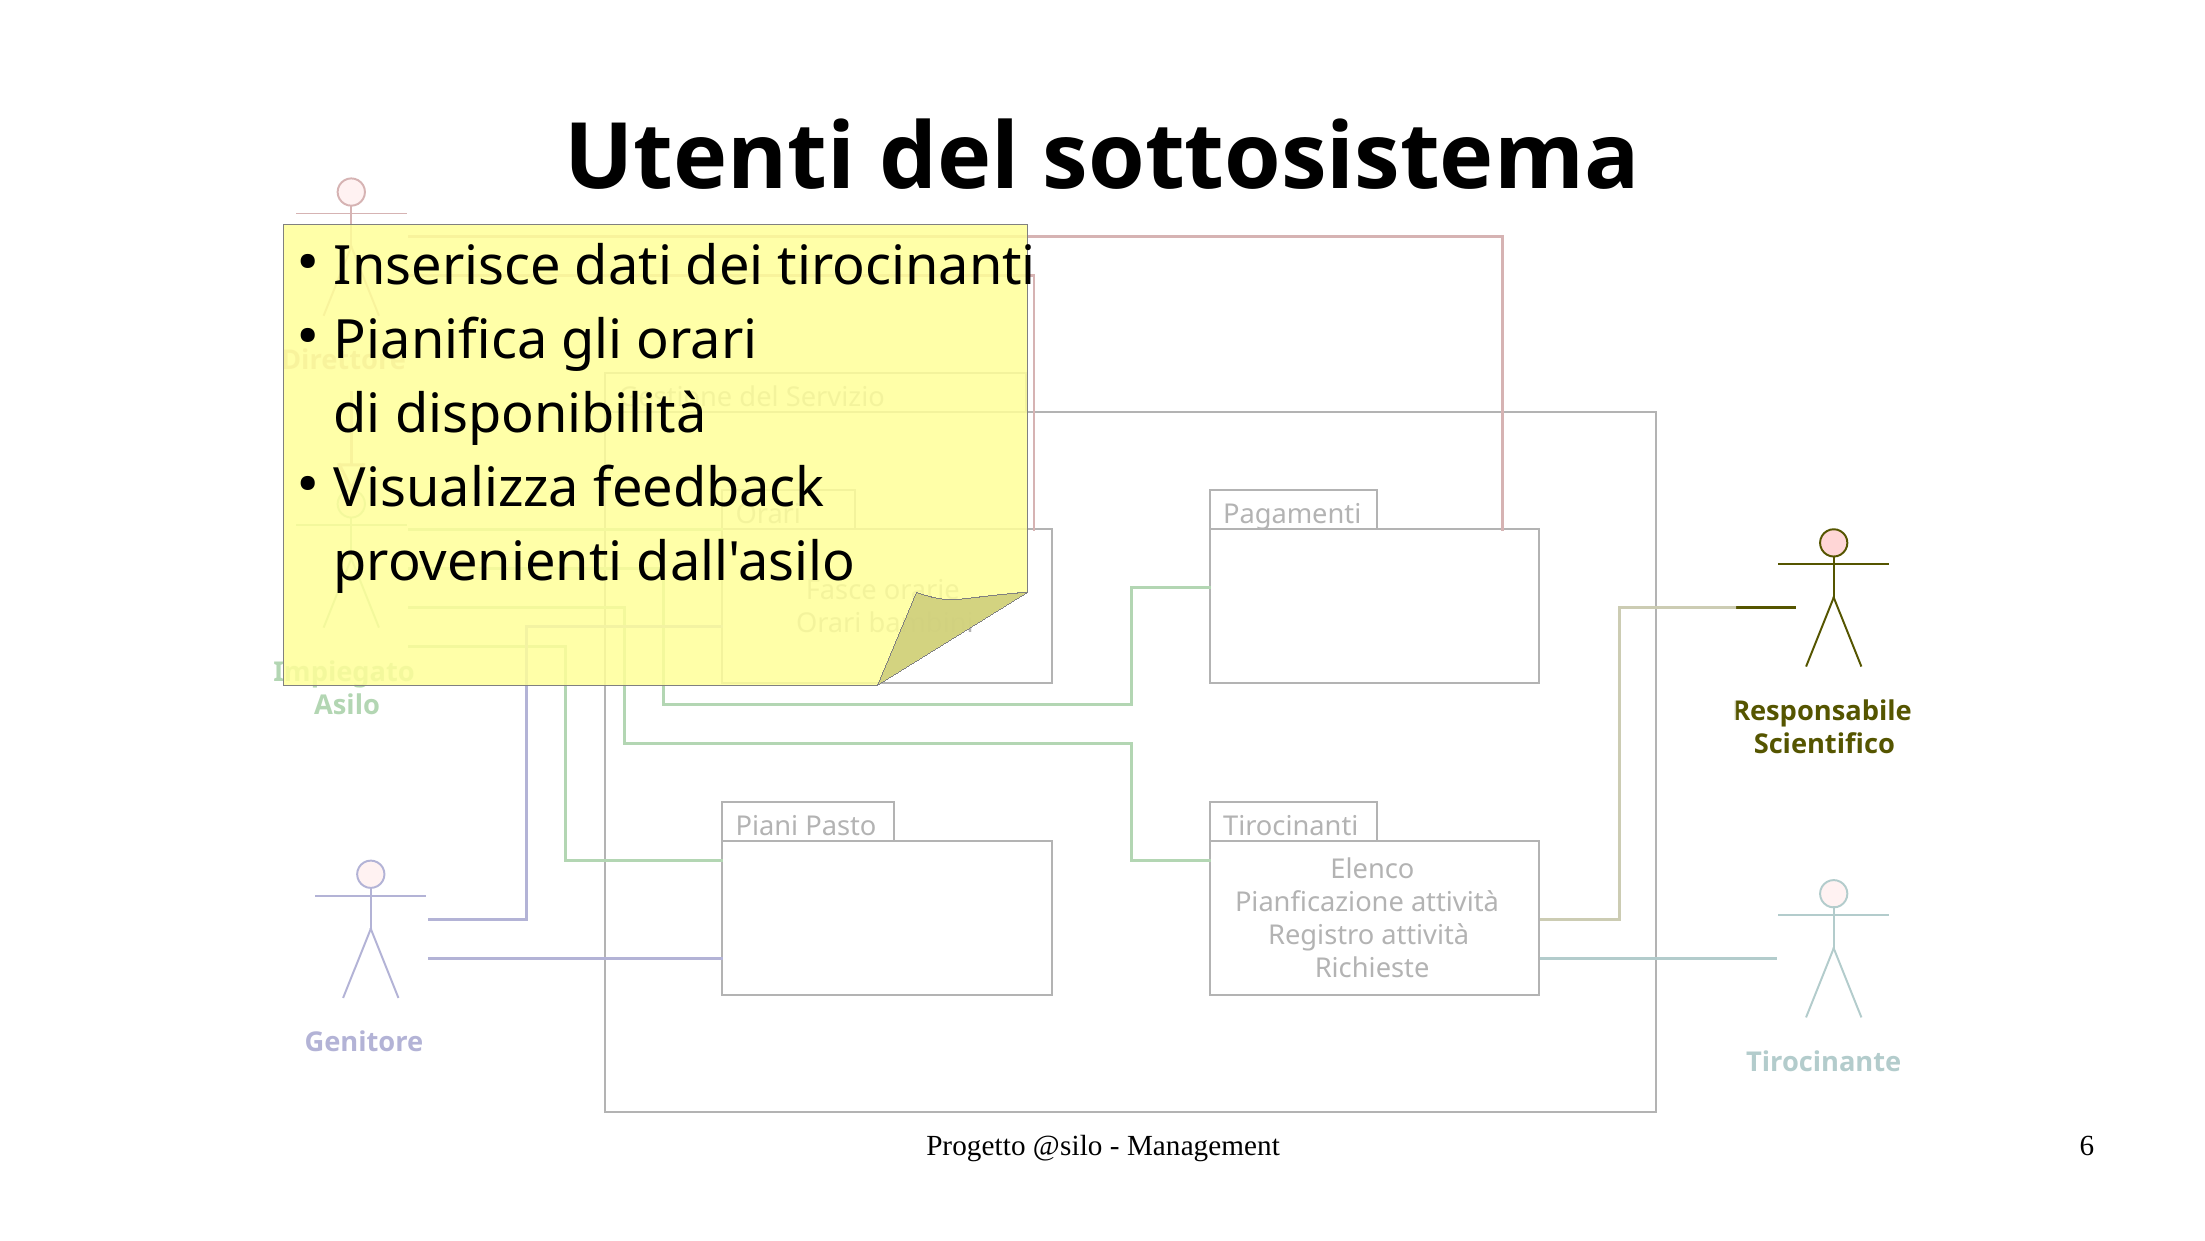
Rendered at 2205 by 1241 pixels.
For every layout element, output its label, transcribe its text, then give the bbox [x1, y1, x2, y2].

picture [213, 257, 1991, 1193]
text_box [259, 257, 1961, 1134]
title Utenti del sottosistema [110, 49, 2095, 257]
text_box Inserisce dati dei tirocinanti Pianifica gli orari di disponibilità Visualizza feedback provenienti dall'asilo [283, 257, 1028, 686]
